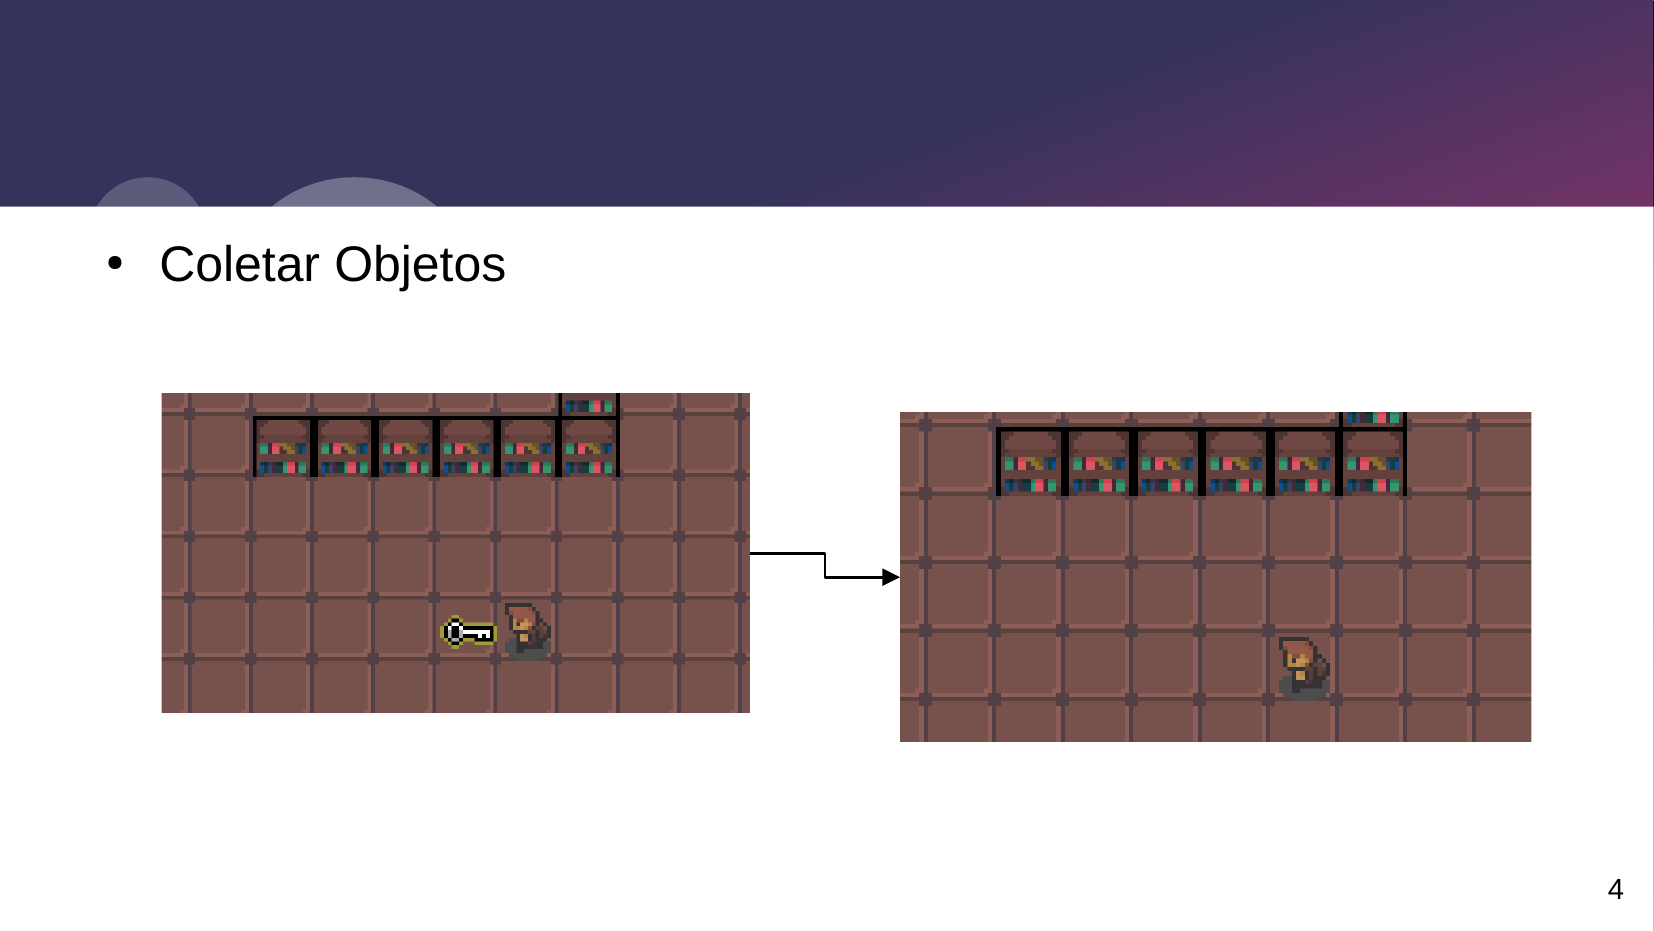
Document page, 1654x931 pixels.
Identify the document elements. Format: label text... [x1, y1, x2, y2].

picture [161, 393, 750, 713]
list Coletar Objetos [88, 236, 1565, 827]
picture [900, 412, 1532, 742]
